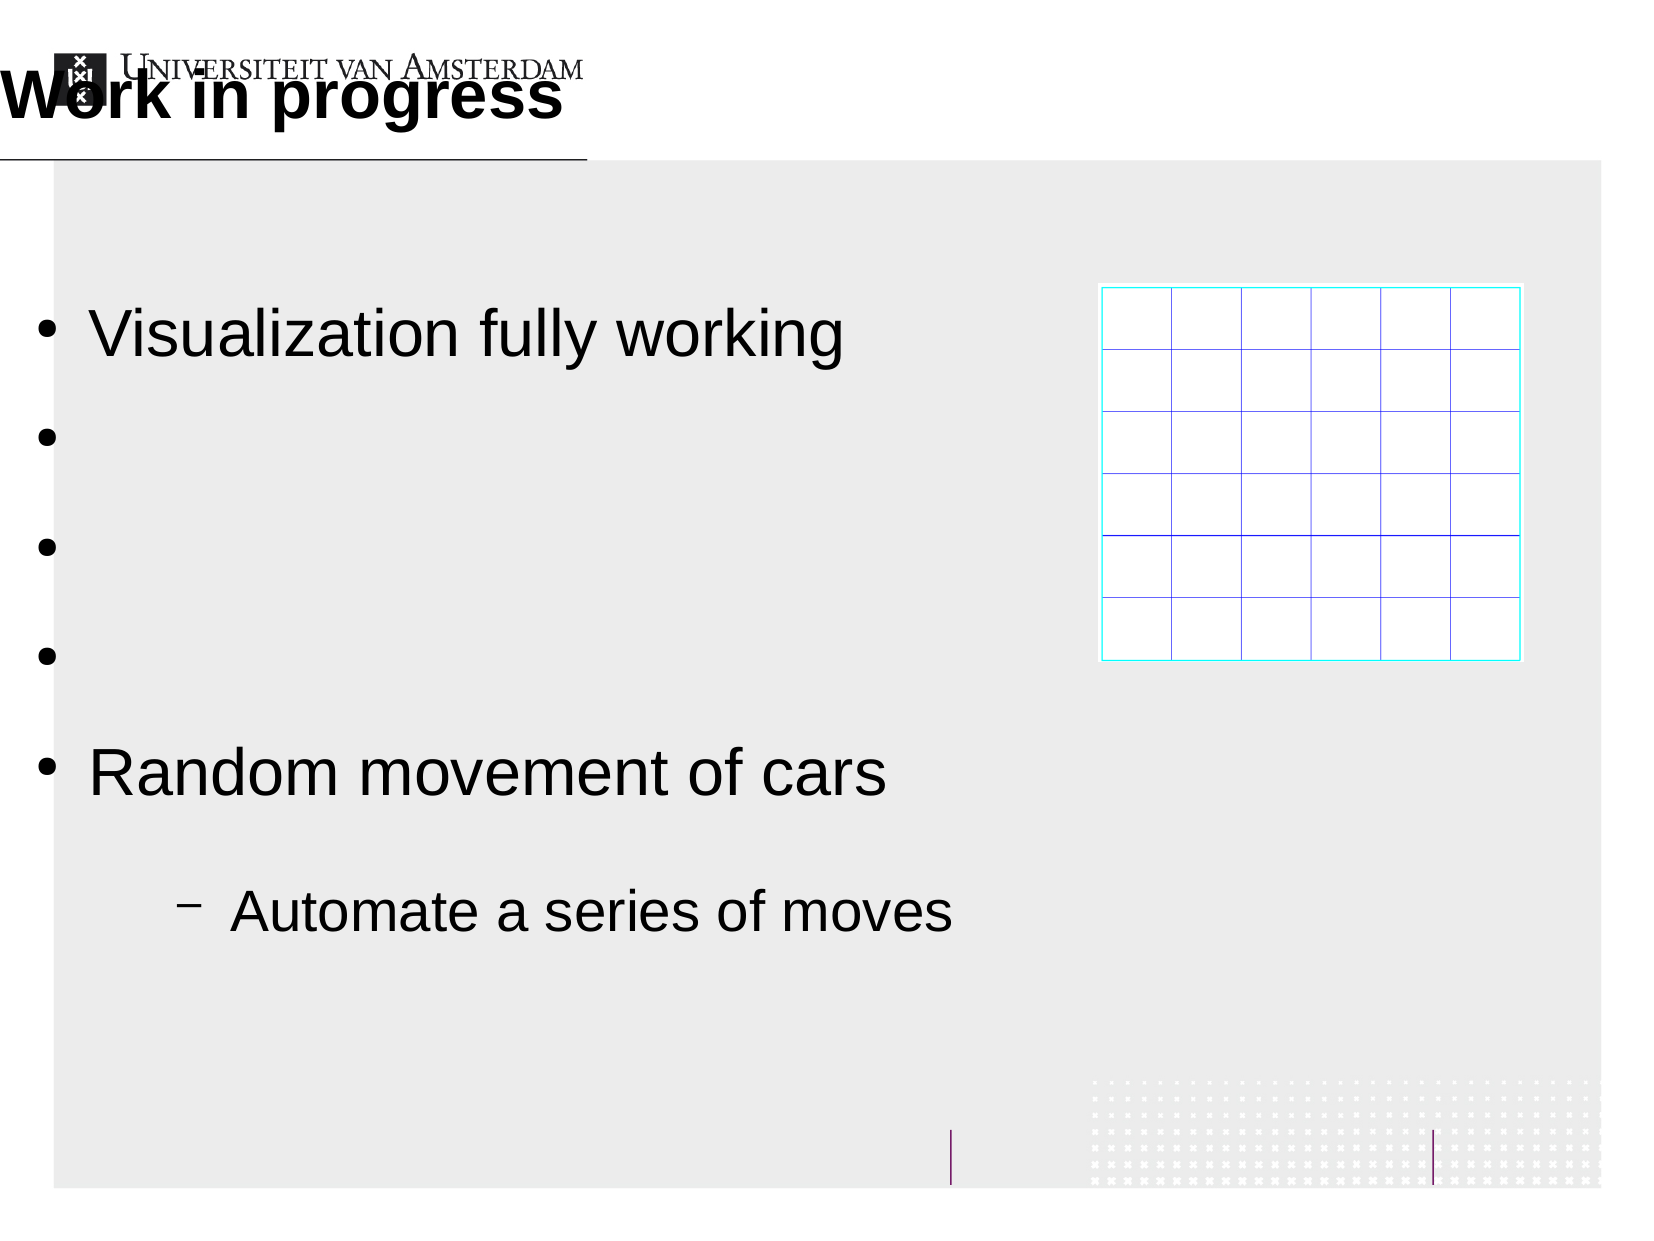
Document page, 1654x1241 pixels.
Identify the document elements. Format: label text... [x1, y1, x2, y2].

title Work in progress [0, 49, 1489, 257]
picture [1098, 283, 1524, 662]
list Visualization fully working Random movement of cars Automate a series of moves [0, 290, 1489, 1109]
